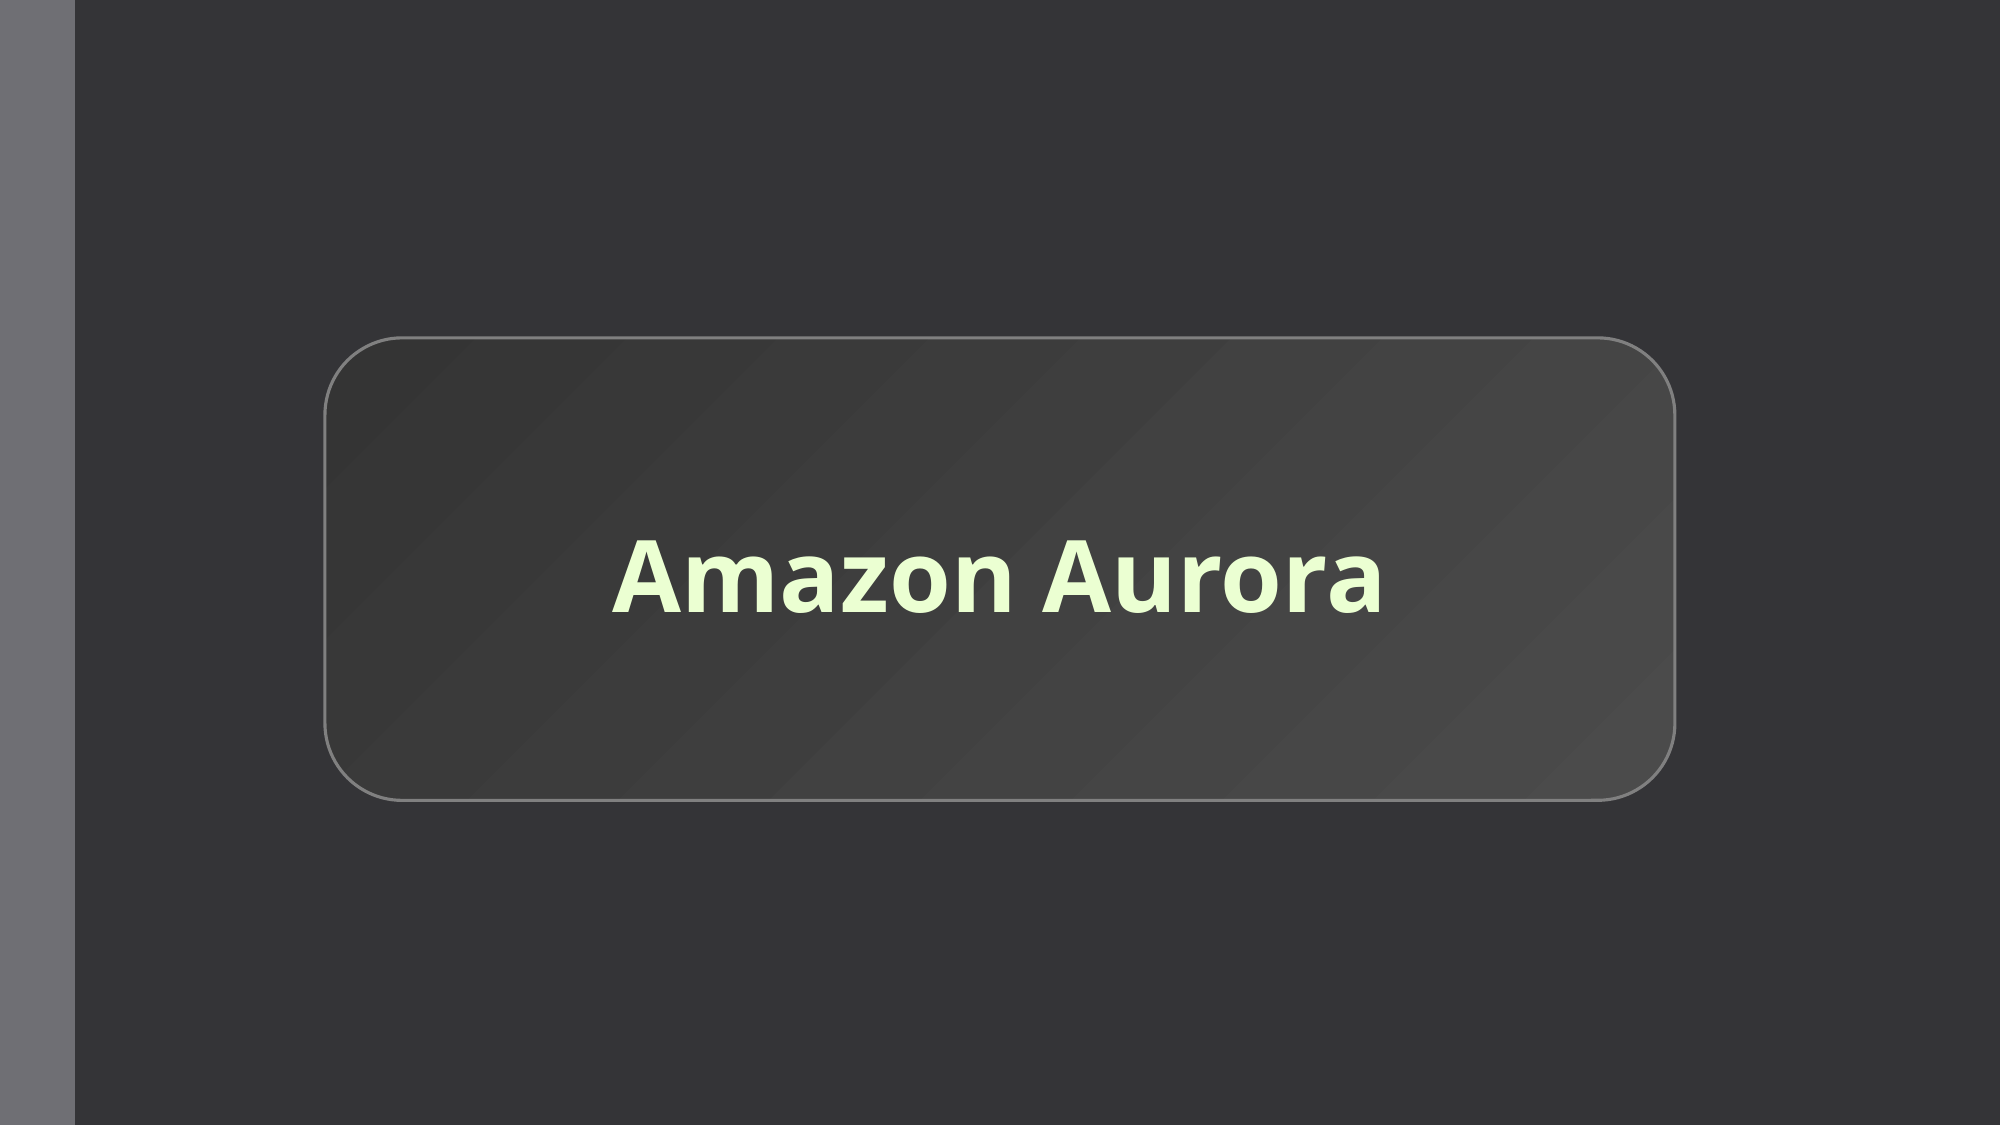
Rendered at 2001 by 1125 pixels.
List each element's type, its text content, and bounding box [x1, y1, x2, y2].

text_box Amazon Aurora [324, 337, 1675, 801]
